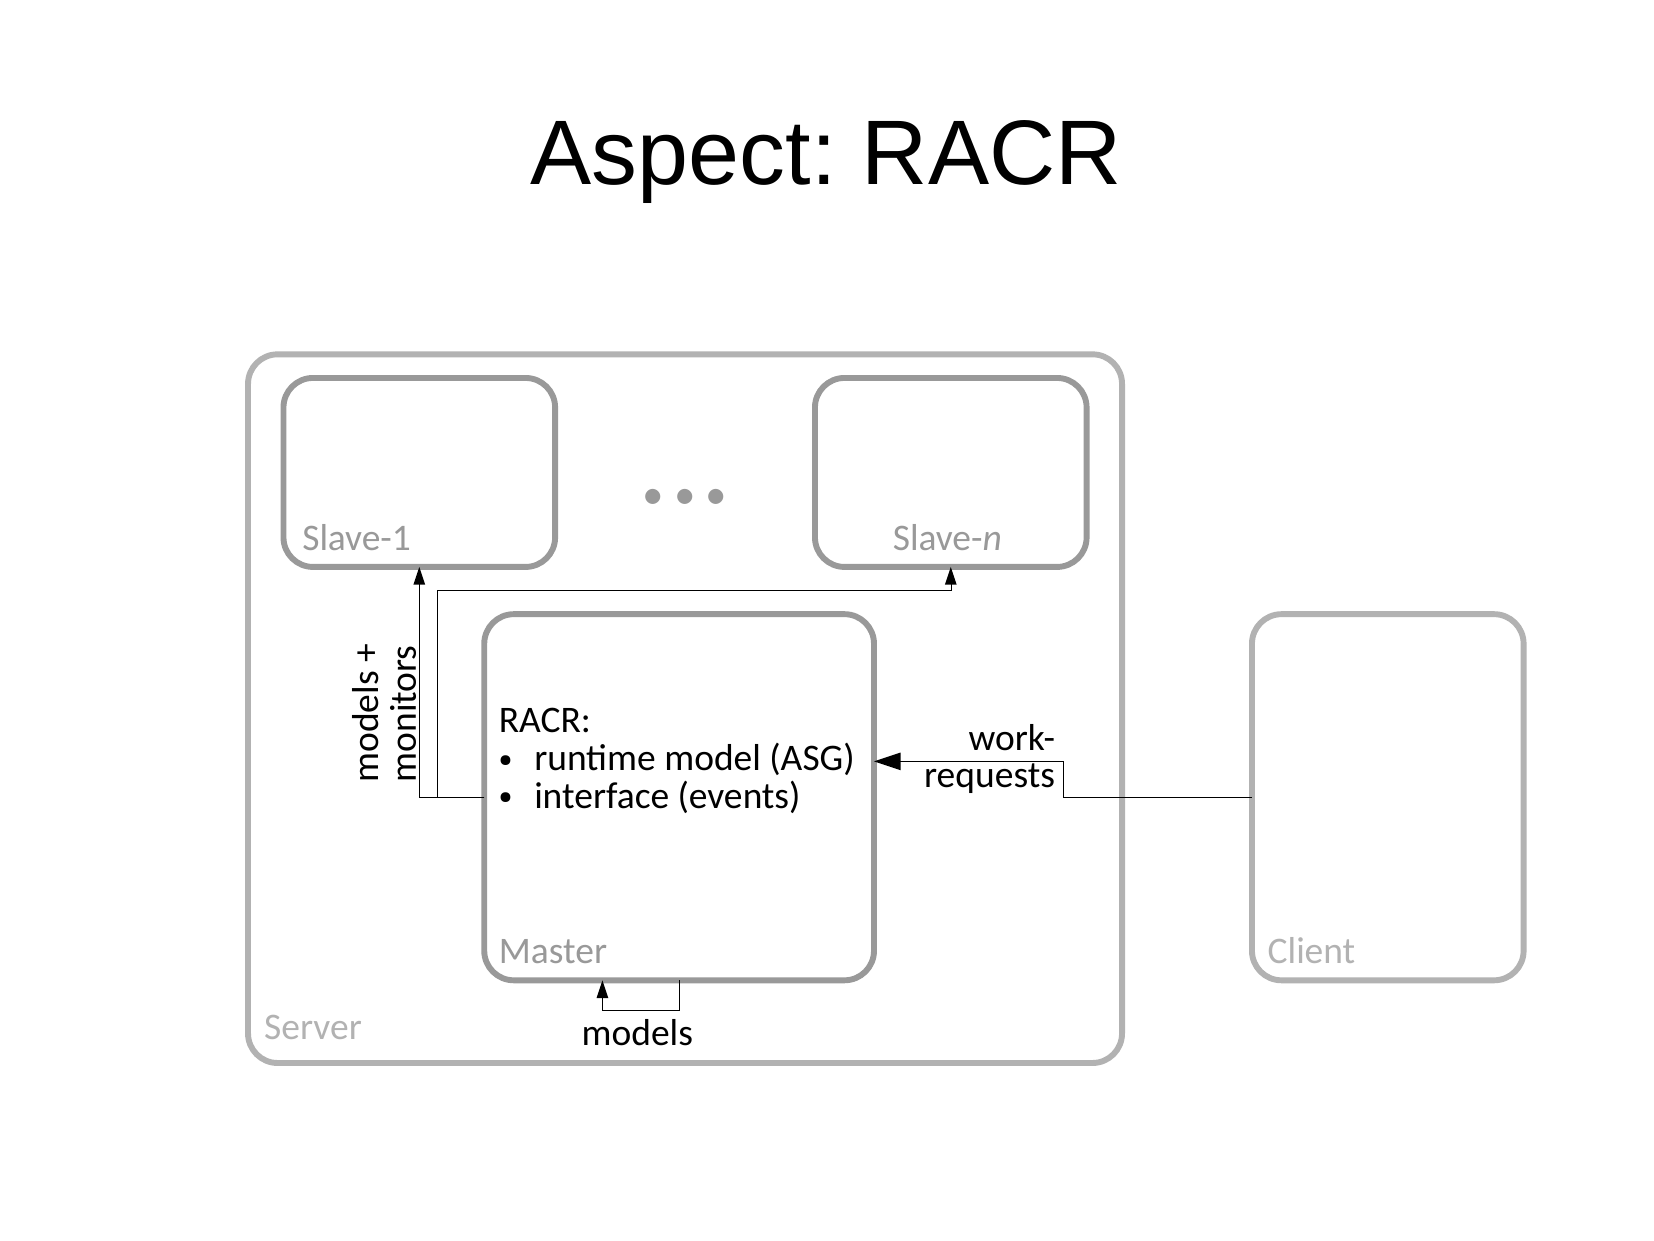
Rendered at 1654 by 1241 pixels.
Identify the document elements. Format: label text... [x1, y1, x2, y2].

title Aspect: RACR [82, 49, 1571, 257]
text_box RACR: runtime model (ASG) interface (events) [484, 697, 875, 825]
text_box models + monitors [342, 628, 433, 798]
text_box work- requests [909, 714, 1071, 805]
text_box models [566, 1009, 709, 1063]
